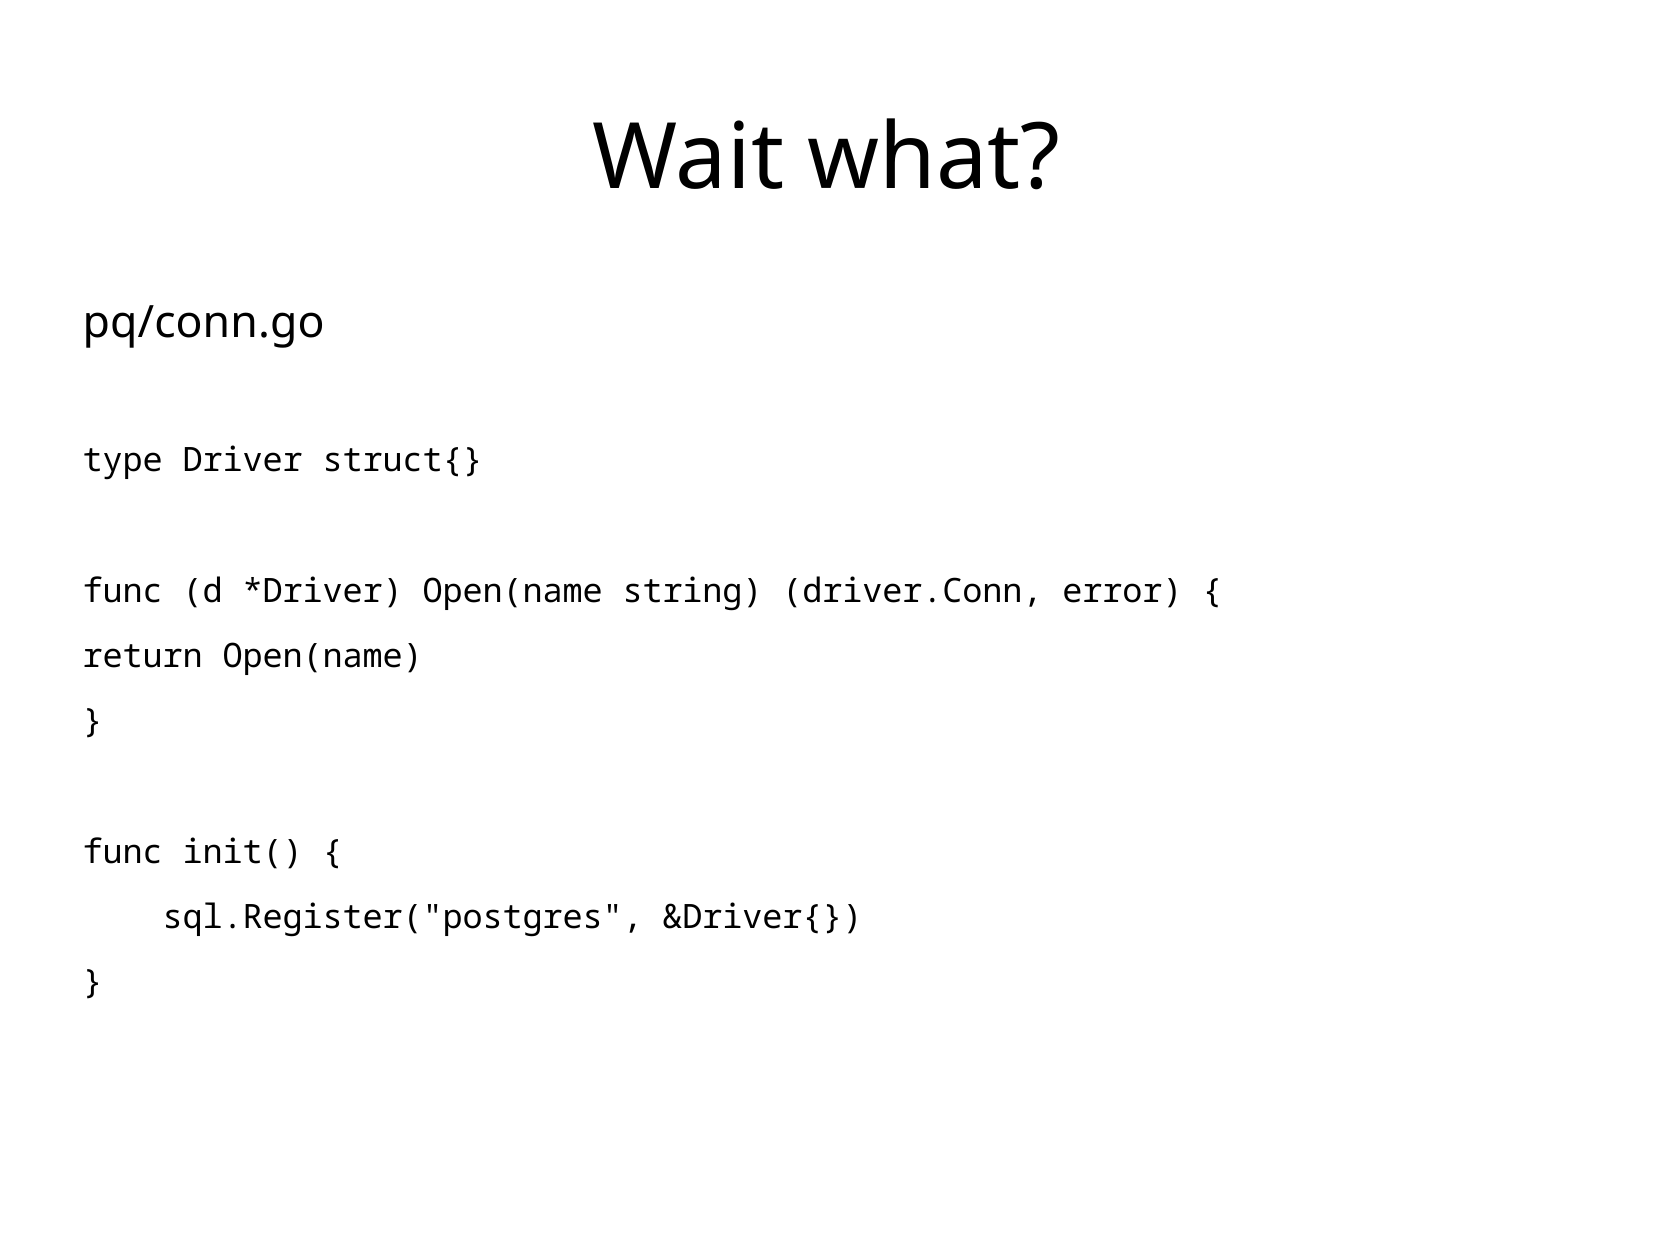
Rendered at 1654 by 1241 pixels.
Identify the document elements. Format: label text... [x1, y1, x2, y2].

list pq/conn.go type Driver struct{} func (d *Driver) Open(name string) (driver.Conn, error) { return Open(name) } func init() { sql.Register("postgres", &Driver{}) } [82, 290, 1571, 1010]
title Wait what? [82, 49, 1571, 257]
